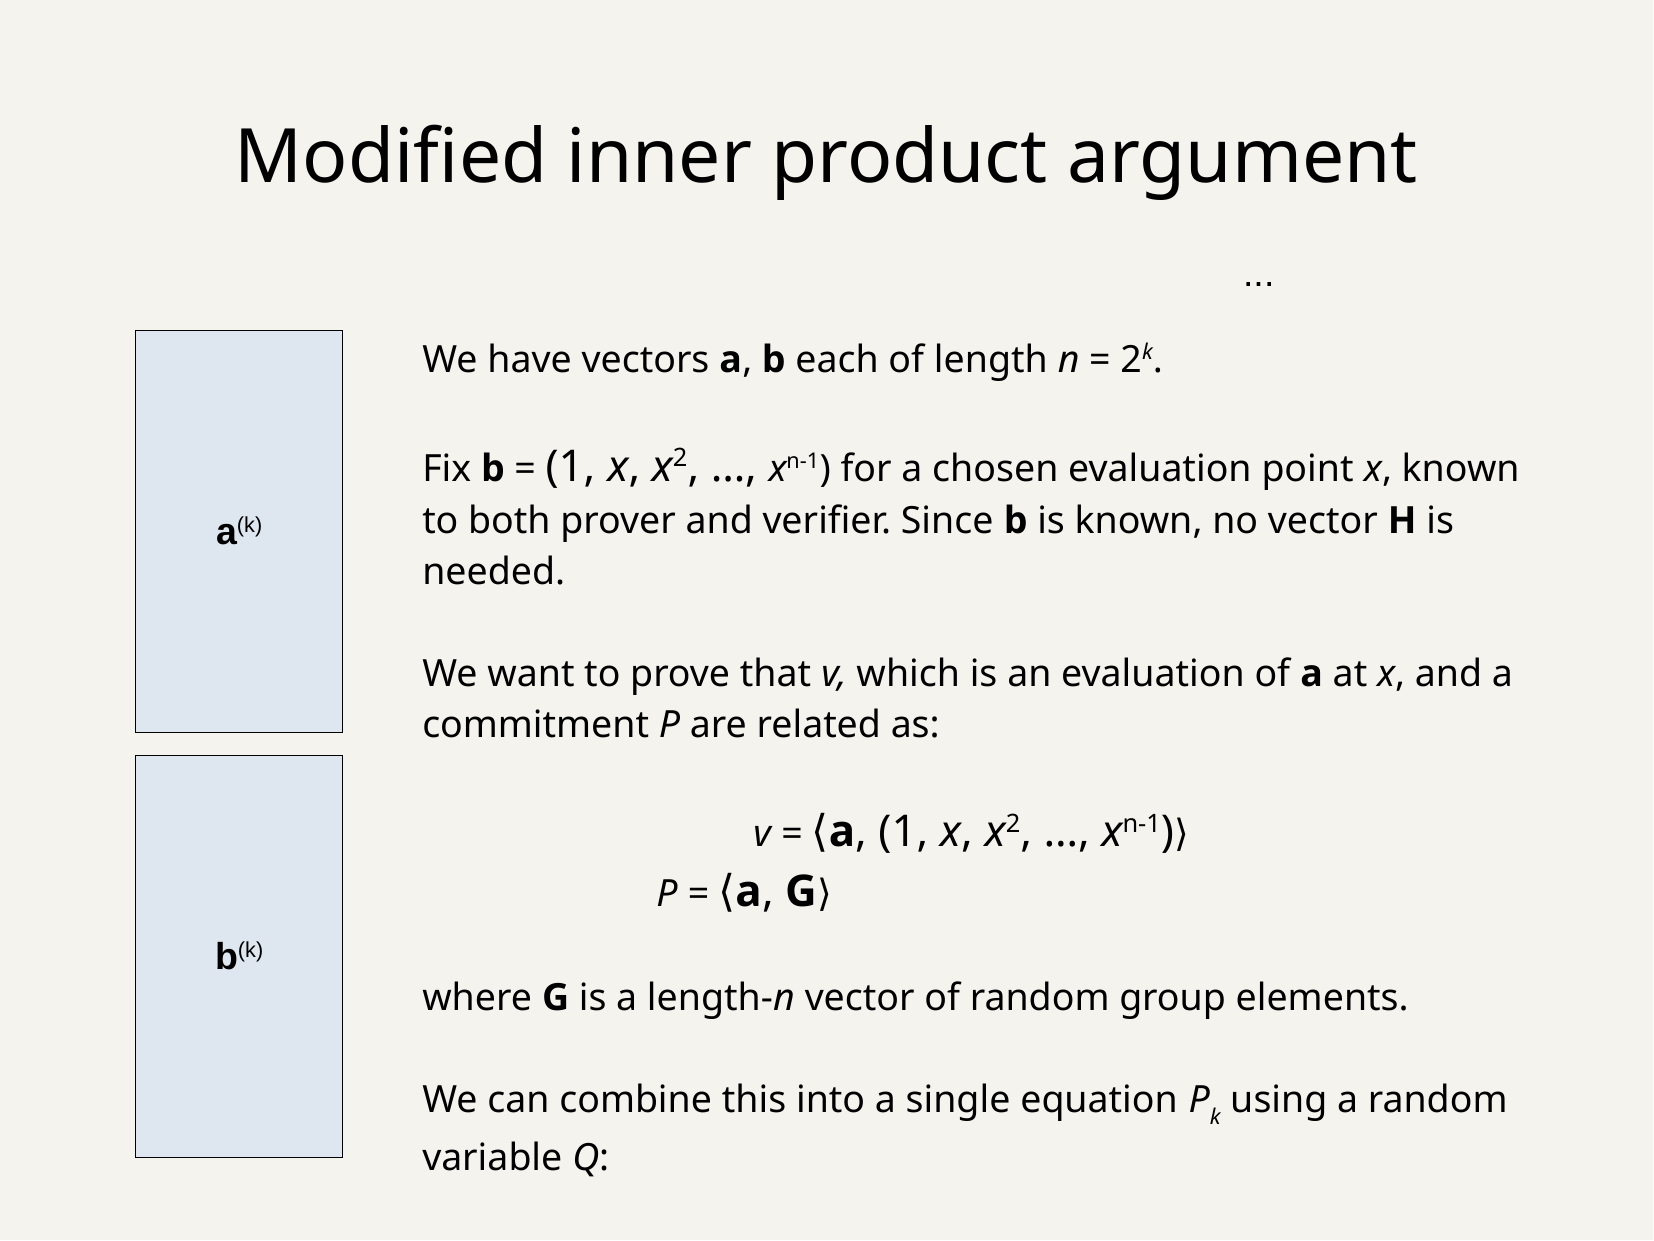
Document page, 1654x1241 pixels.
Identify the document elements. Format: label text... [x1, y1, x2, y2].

text_box We have vectors a, b each of length n = 2k. Fix b = (1, x, x2, …, xn-1) for a chosen evaluation point x, known to both prover and verifier. Since b is known, no vector H is needed. We want to prove that v, which is an evaluation of a at x, and a commitment P are related as: v = ⟨a, (1, x, x2, …, xn-1)⟩ P = ⟨a, G⟩ where G is a length-n vector of random group elements. We can combine this into a single equation Pk using a random variable Q: Pk = P + vQ = ⟨a, G⟩ + ⟨a, b⟩Q [407, 324, 1571, 1168]
text_box ... [1228, 244, 1290, 302]
text_box a(k) [135, 330, 343, 733]
title Modified inner product argument [82, 49, 1571, 257]
text_box b(k) [135, 755, 343, 1158]
